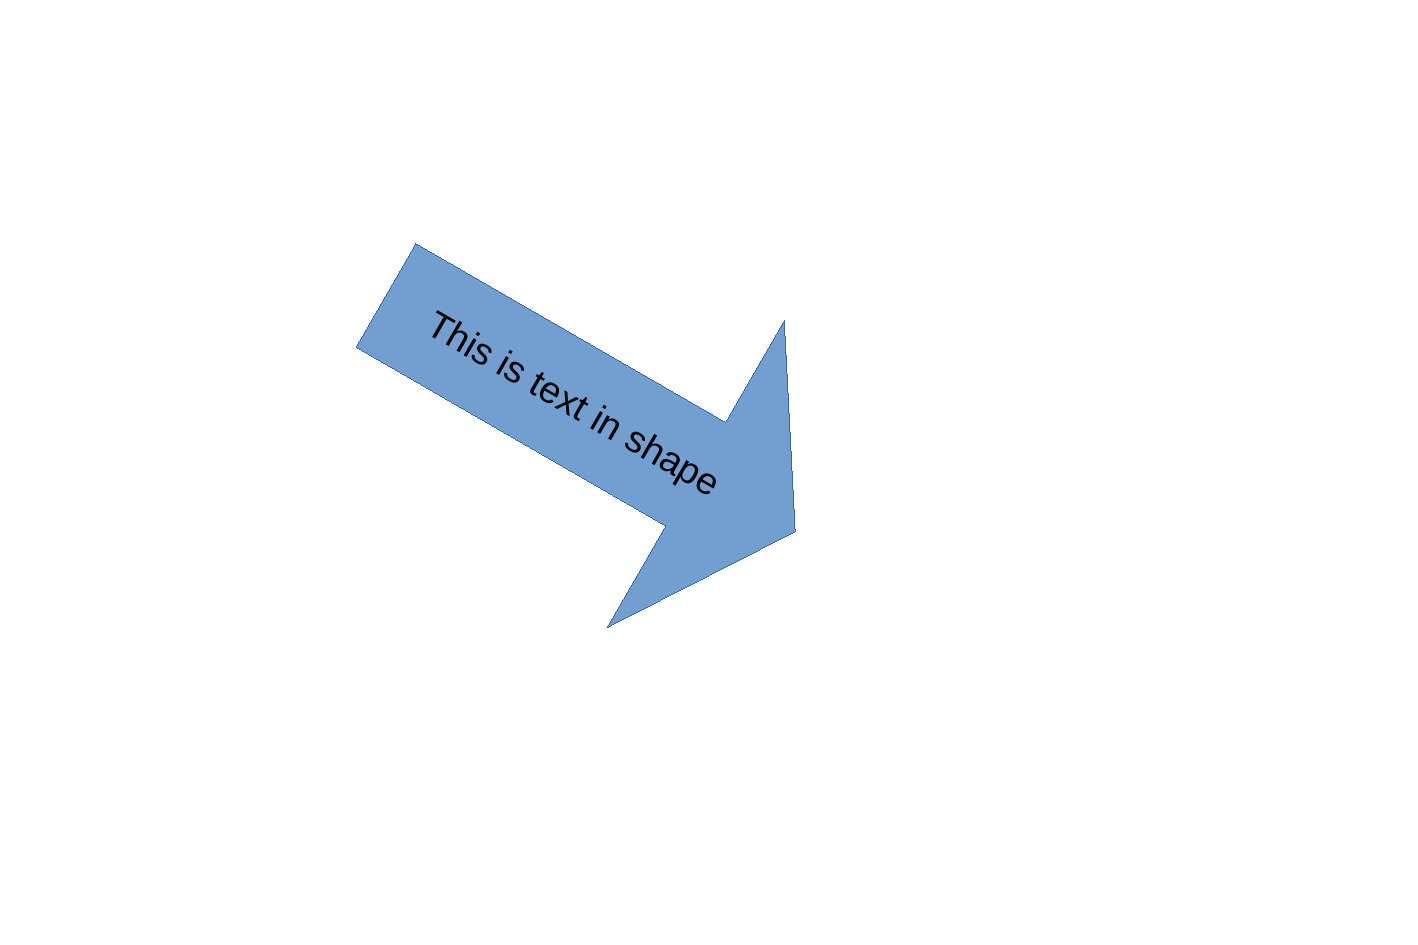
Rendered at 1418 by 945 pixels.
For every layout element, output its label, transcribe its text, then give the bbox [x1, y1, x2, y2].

text_box This is text in shape [356, 243, 796, 628]
